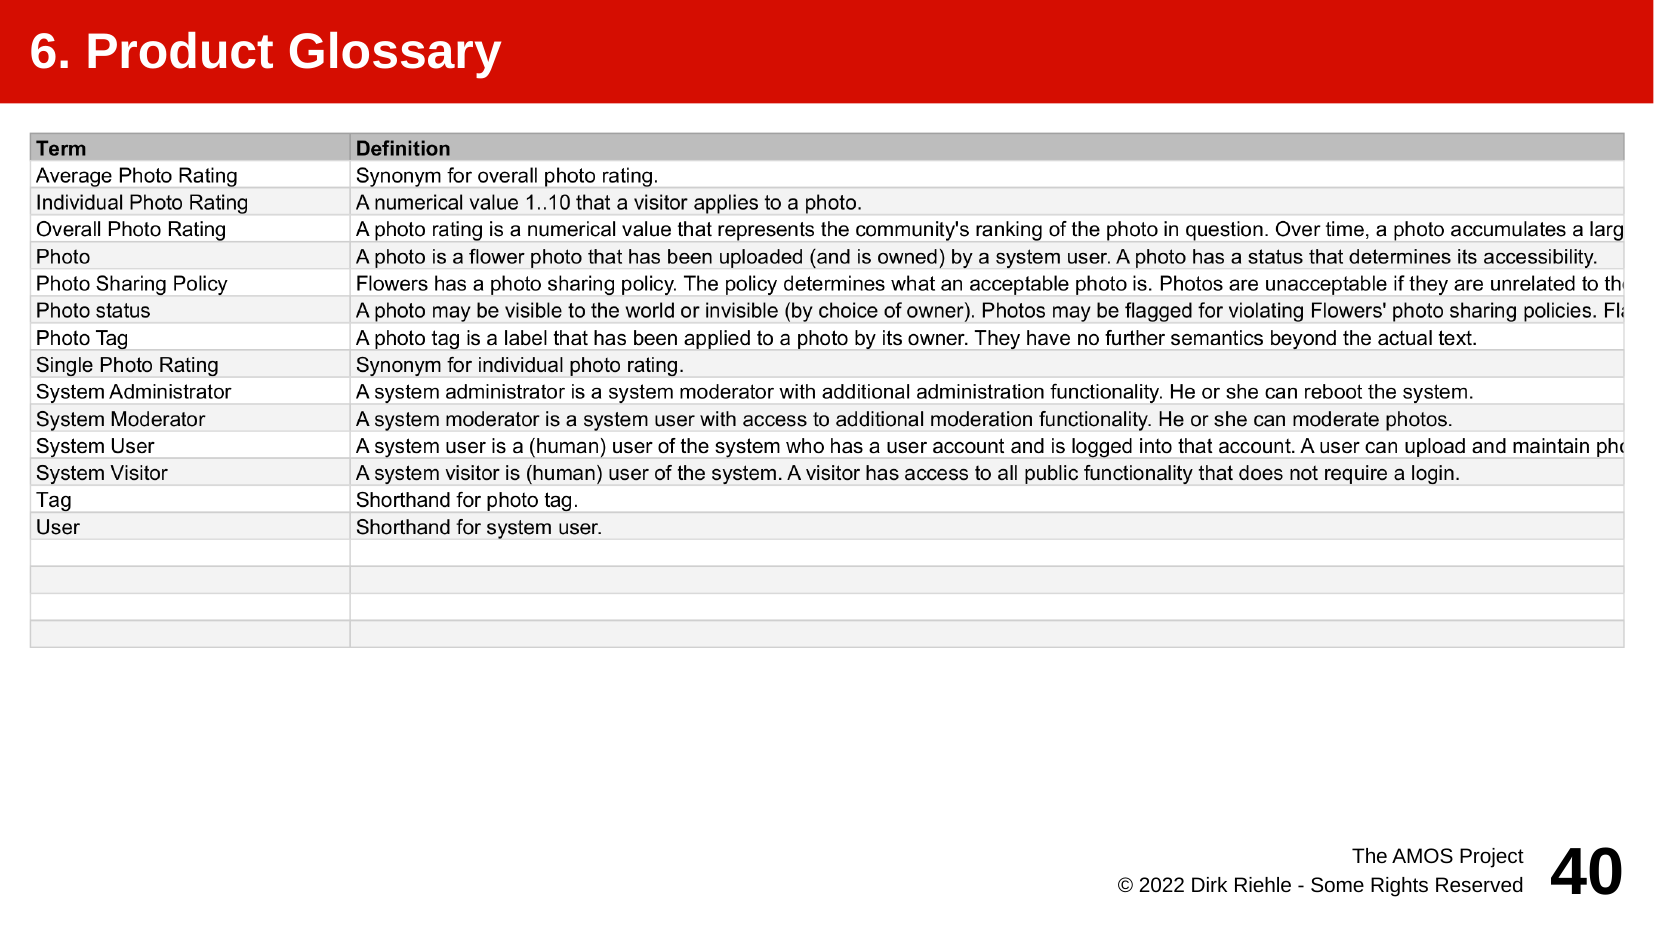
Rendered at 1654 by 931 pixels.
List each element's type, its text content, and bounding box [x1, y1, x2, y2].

title 6. Product Glossary [0, 0, 1654, 104]
picture [29, 132, 1625, 648]
